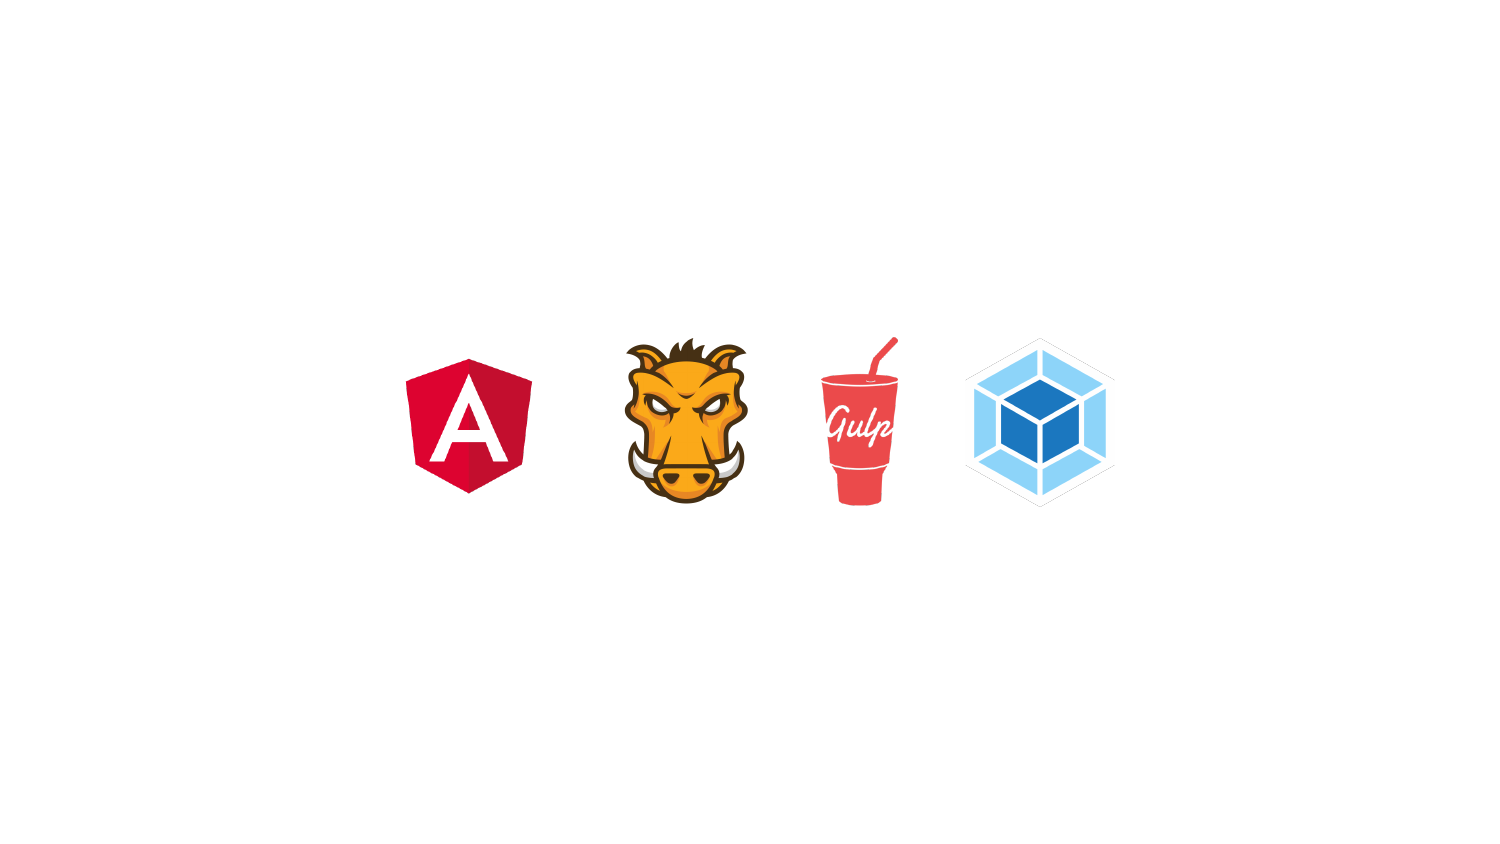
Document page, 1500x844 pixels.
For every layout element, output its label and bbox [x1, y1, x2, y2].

picture [821, 336, 898, 506]
picture [965, 338, 1115, 508]
picture [621, 338, 754, 508]
picture [384, 338, 553, 506]
